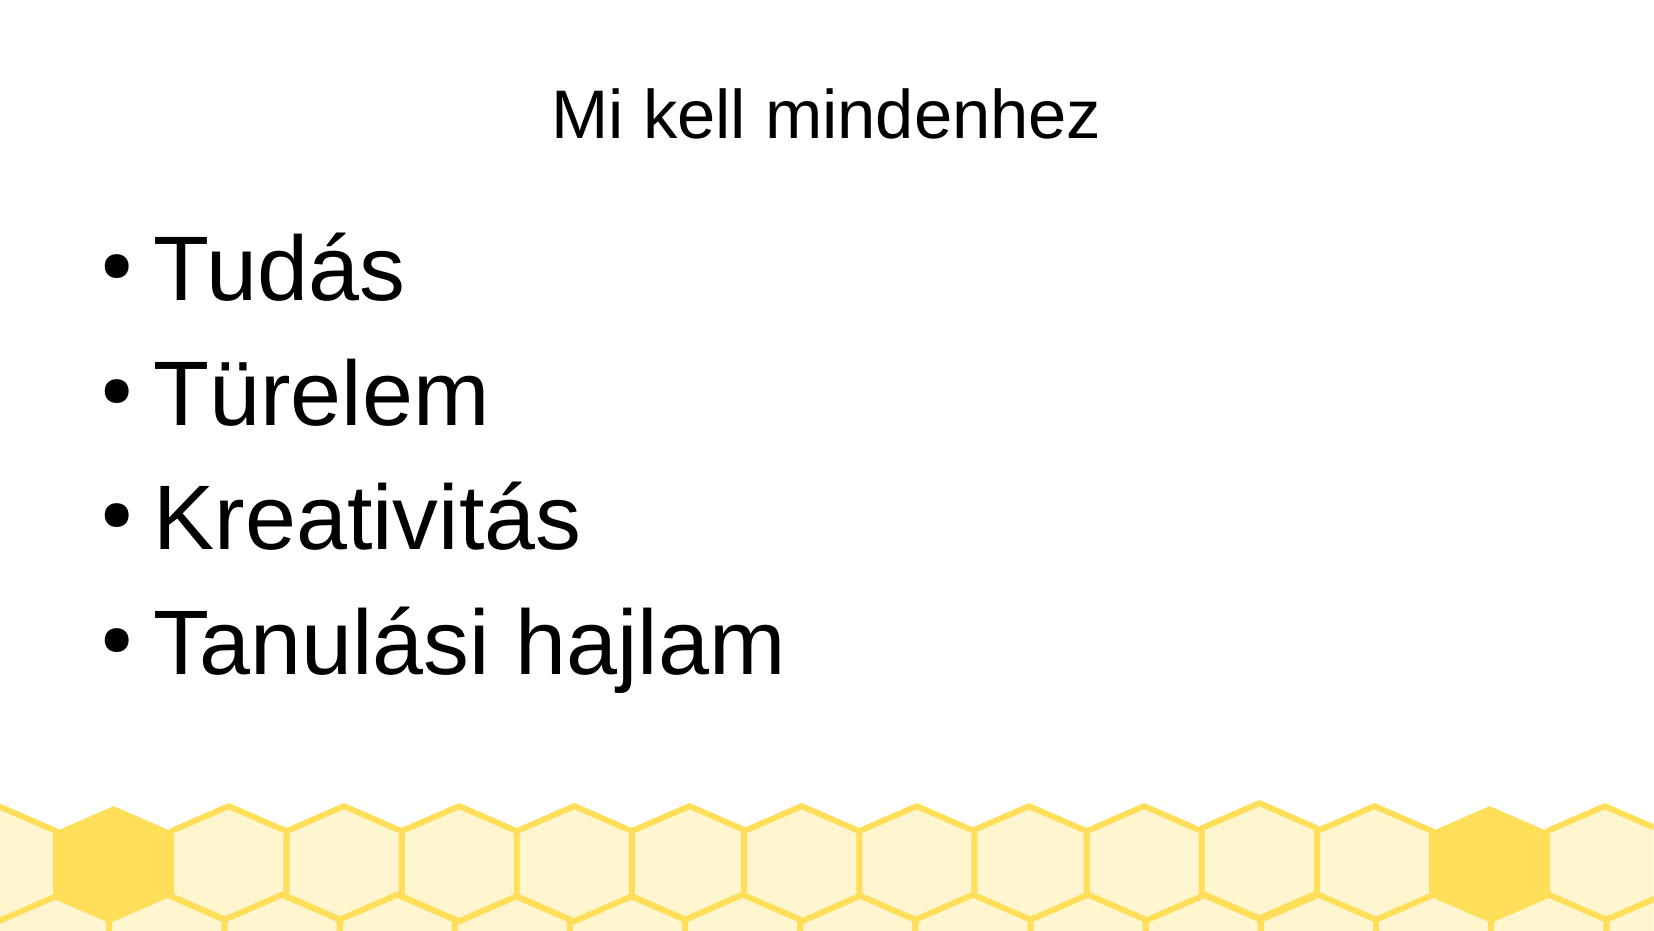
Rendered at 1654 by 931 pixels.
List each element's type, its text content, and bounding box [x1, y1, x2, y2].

list Tudás Türelem Kreativitás Tanulási hajlam [82, 217, 1571, 758]
title Mi kell mindenhez [82, 37, 1571, 193]
